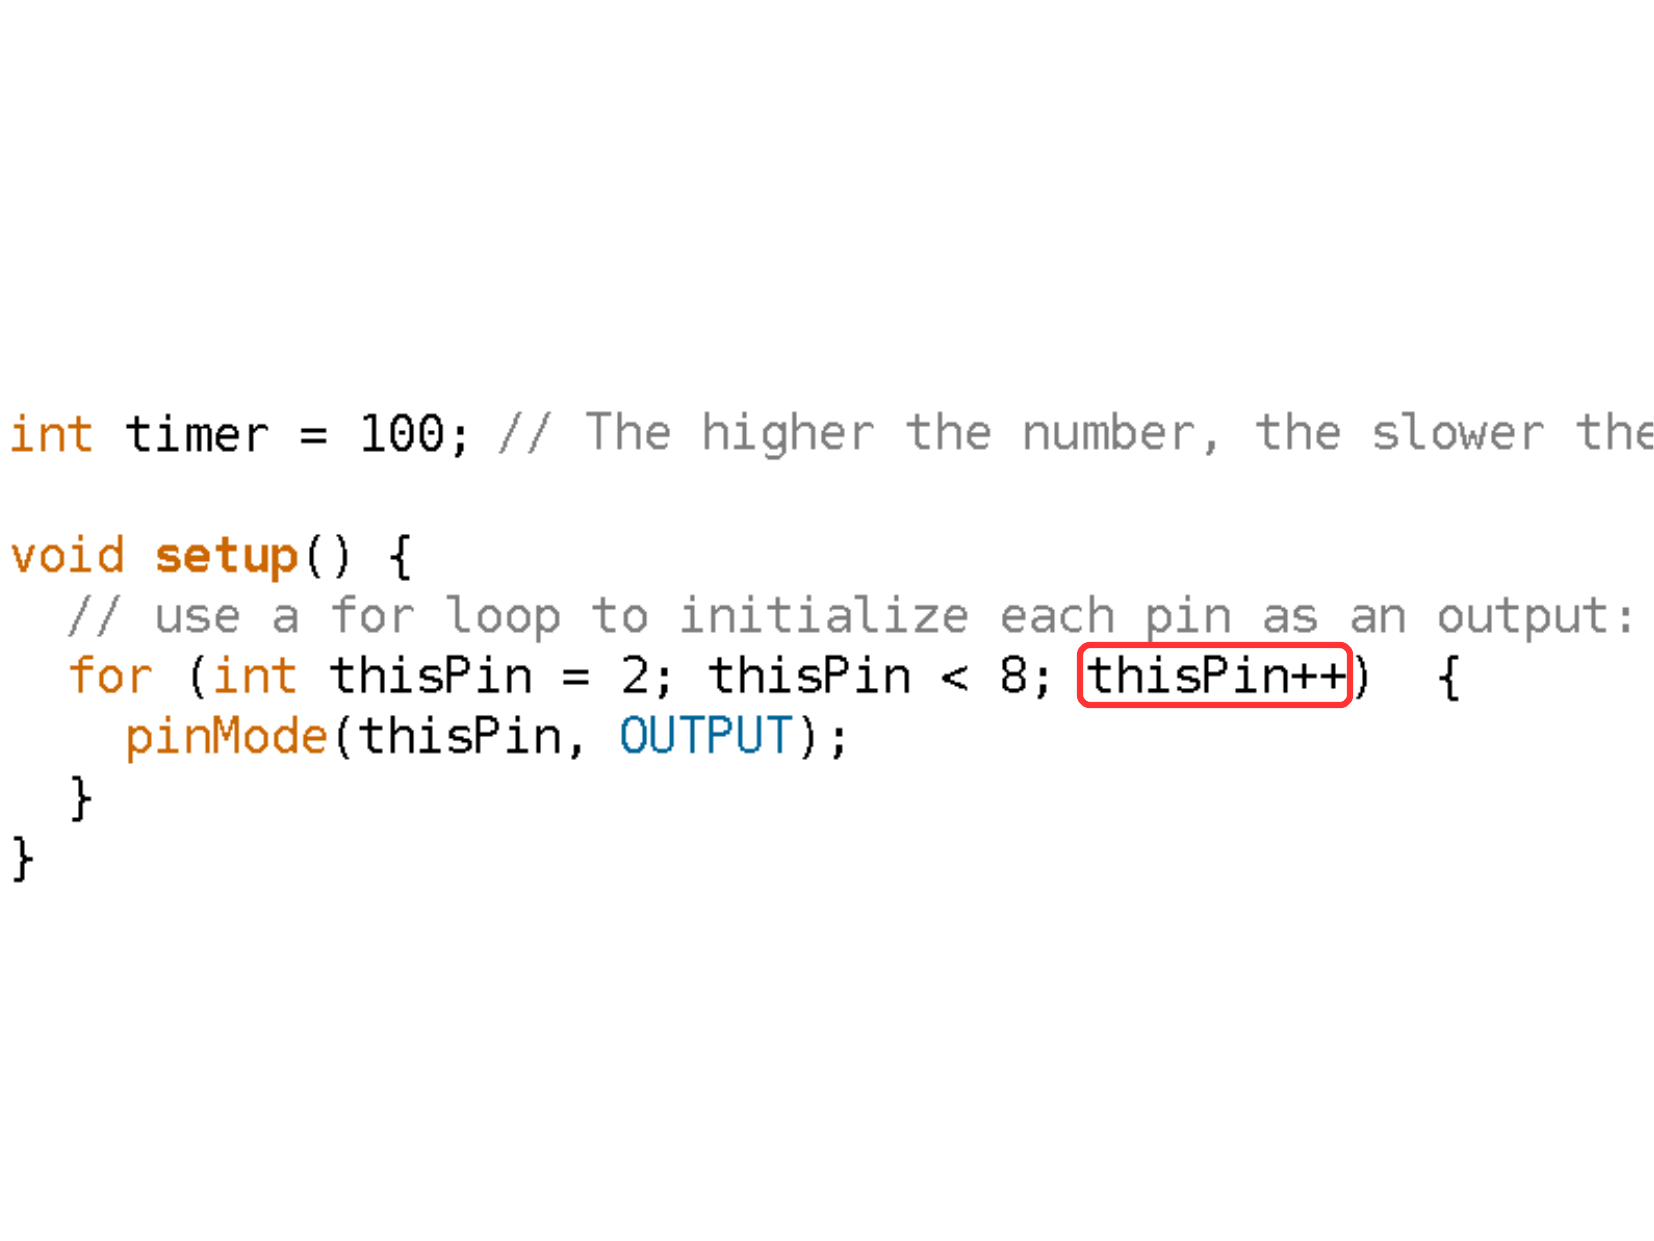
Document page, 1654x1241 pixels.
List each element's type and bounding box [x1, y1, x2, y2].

picture [0, 404, 1654, 893]
